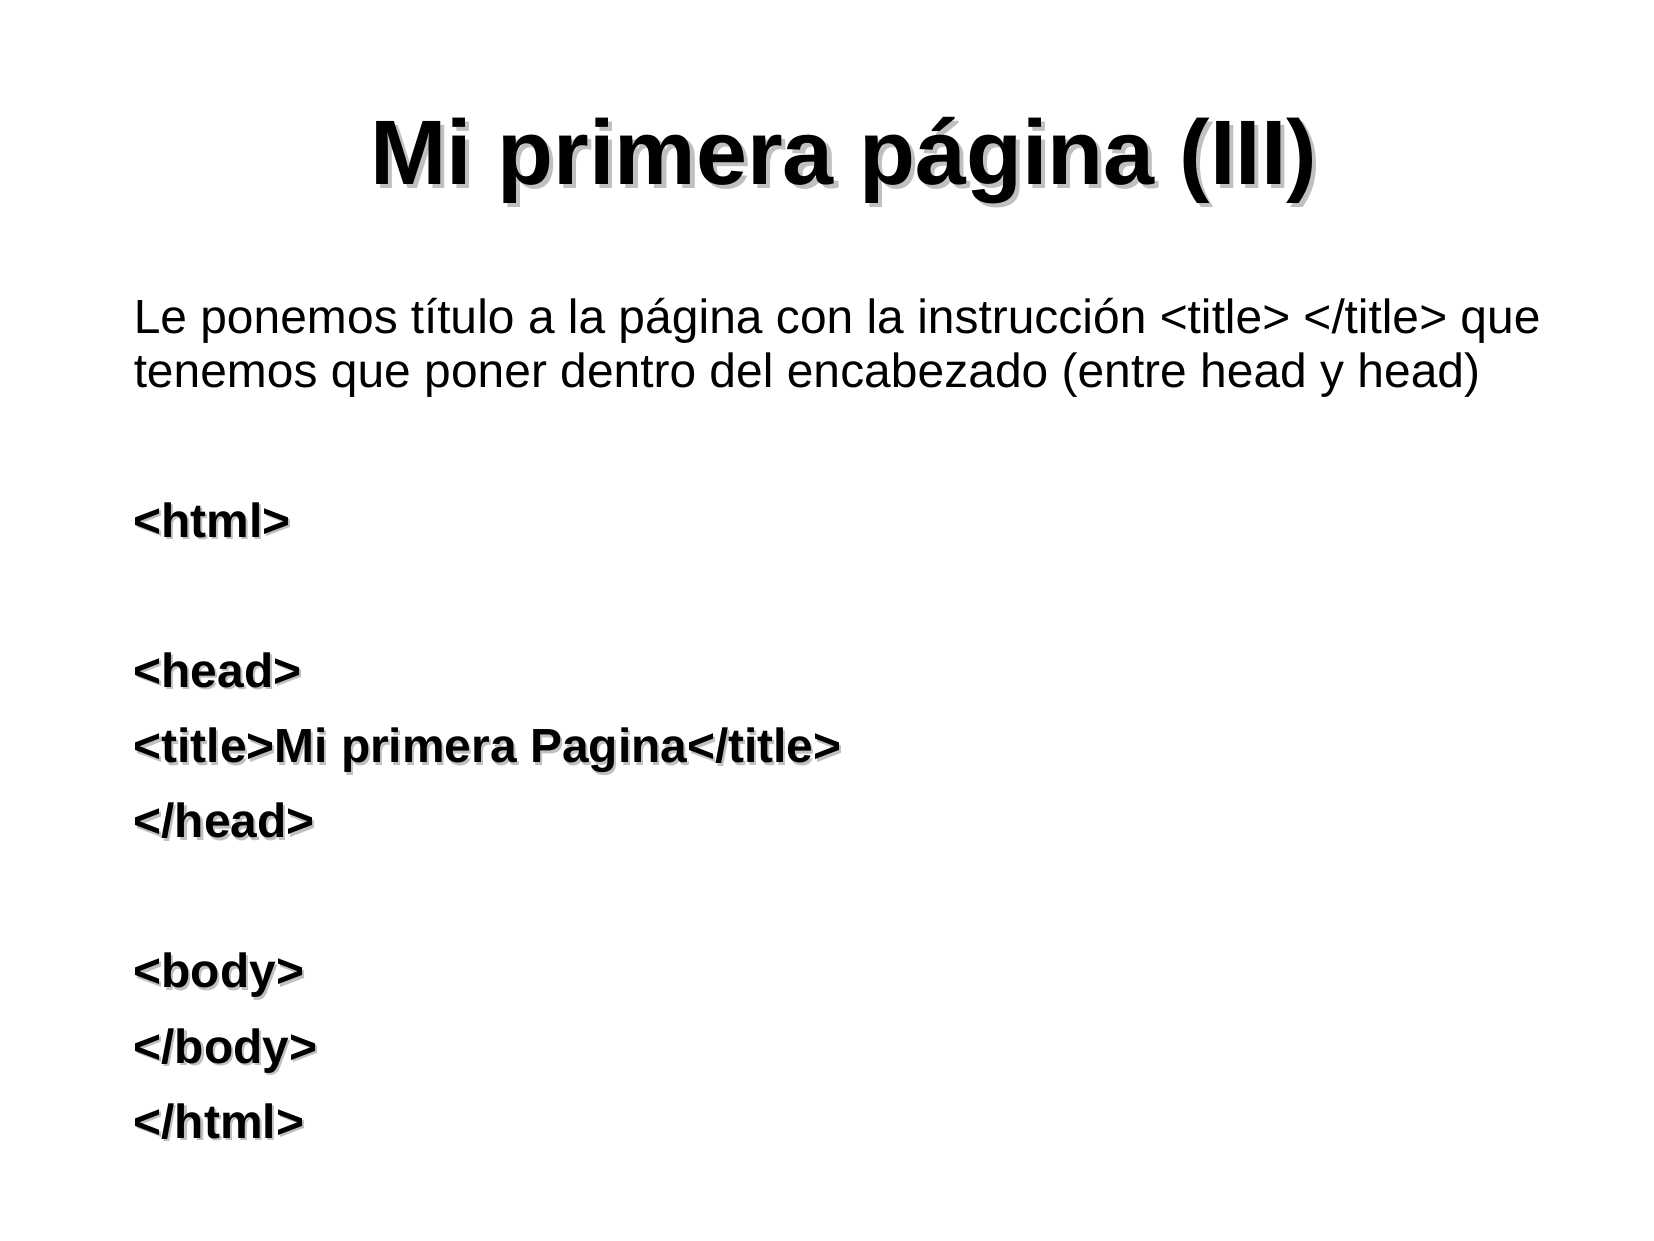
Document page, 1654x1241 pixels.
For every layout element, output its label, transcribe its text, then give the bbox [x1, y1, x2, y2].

title Mi primera página (III) [82, 49, 1571, 257]
list Le ponemos título a la página con la instrucción <title> </title> que tenemos que poner dentro del encabezado (entre head y head) <html> <head> <title>Mi primera Pagina</title> </head> <body> </body> </html> [82, 290, 1571, 1170]
